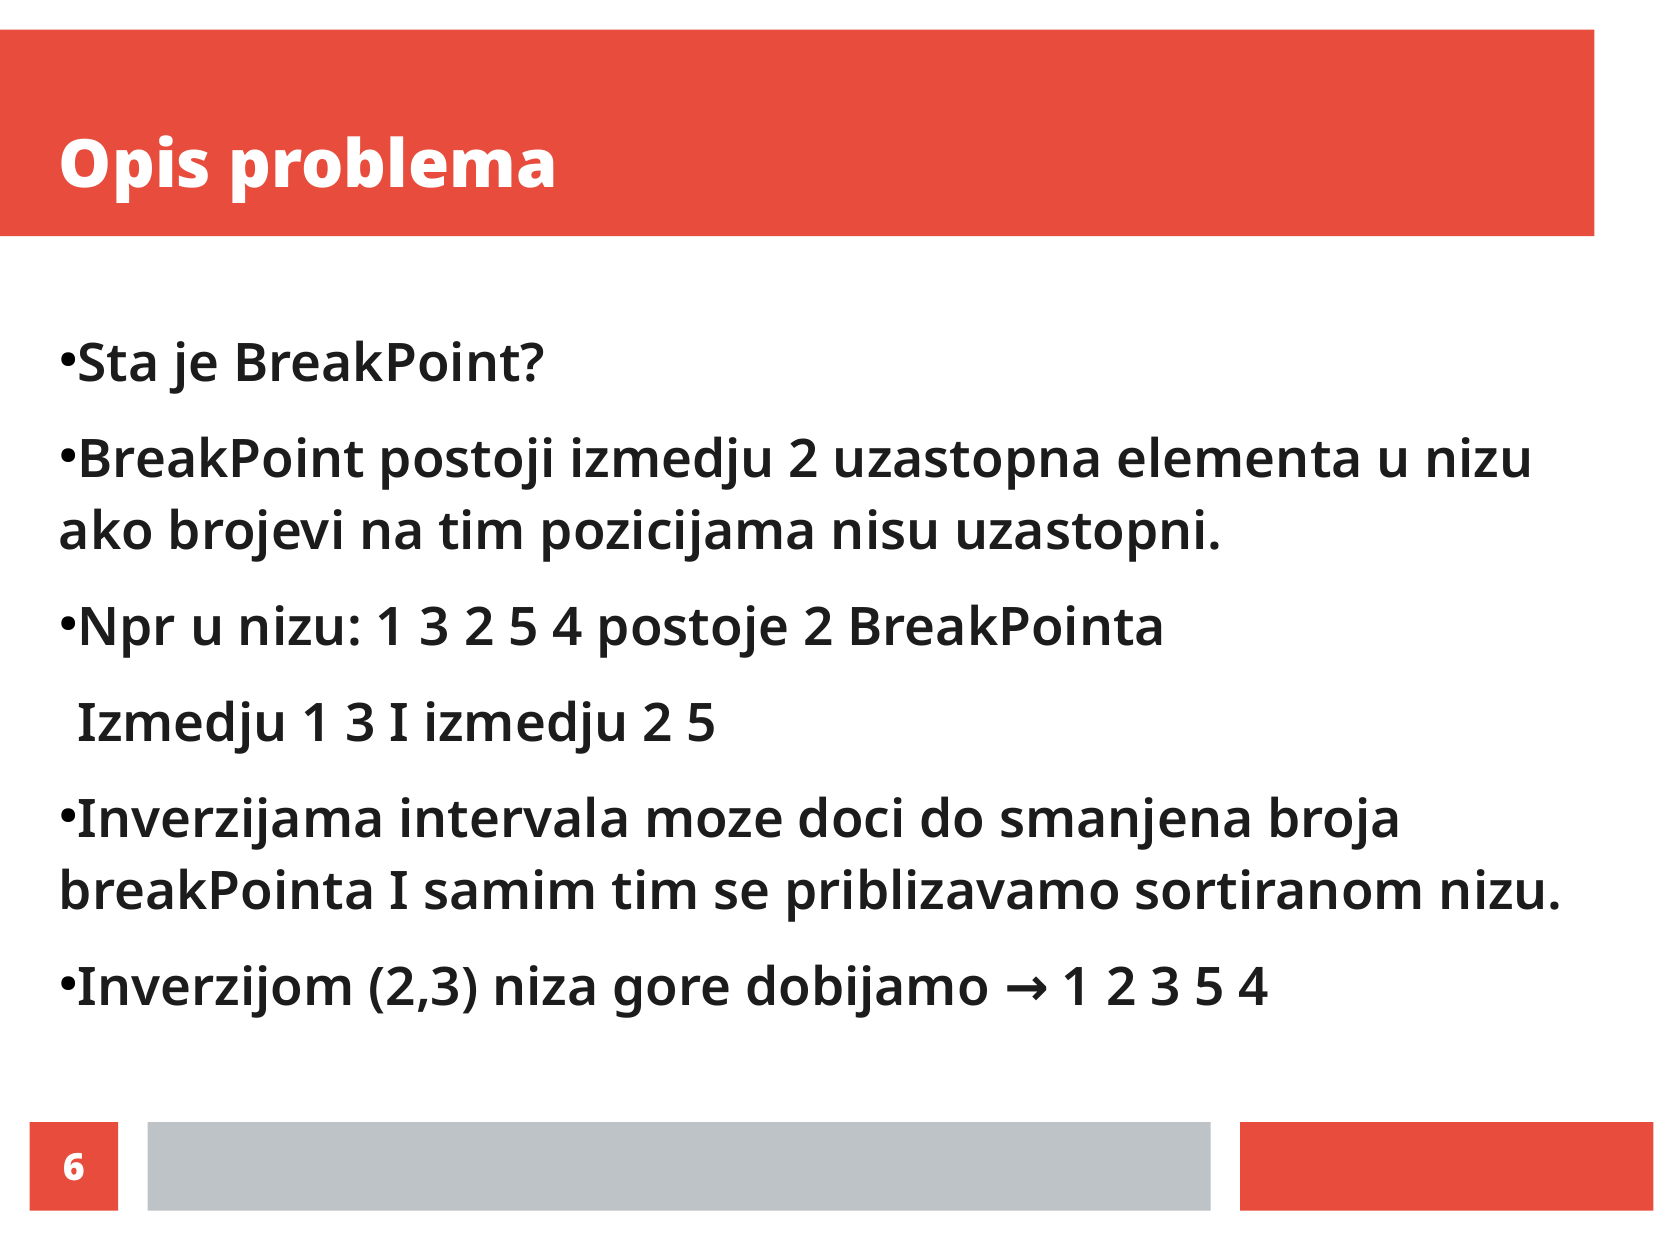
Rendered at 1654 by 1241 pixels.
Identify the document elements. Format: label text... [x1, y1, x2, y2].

title Opis problema [59, 59, 1595, 207]
list Sta je BreakPoint? BreakPoint postoji izmedju 2 uzastopna elementa u nizu ako brojevi na tim pozicijama nisu uzastopni. Npr u nizu: 1 3 2 5 4 postoje 2 BreakPointa Izmedju 1 3 I izmedju 2 5 Inverzijama intervala moze doci do smanjena broja breakPointa I samim tim se priblizavamo sortiranom nizu. Inverzijom (2,3) niza gore dobijamo → 1 2 3 5 4 [59, 324, 1565, 1093]
